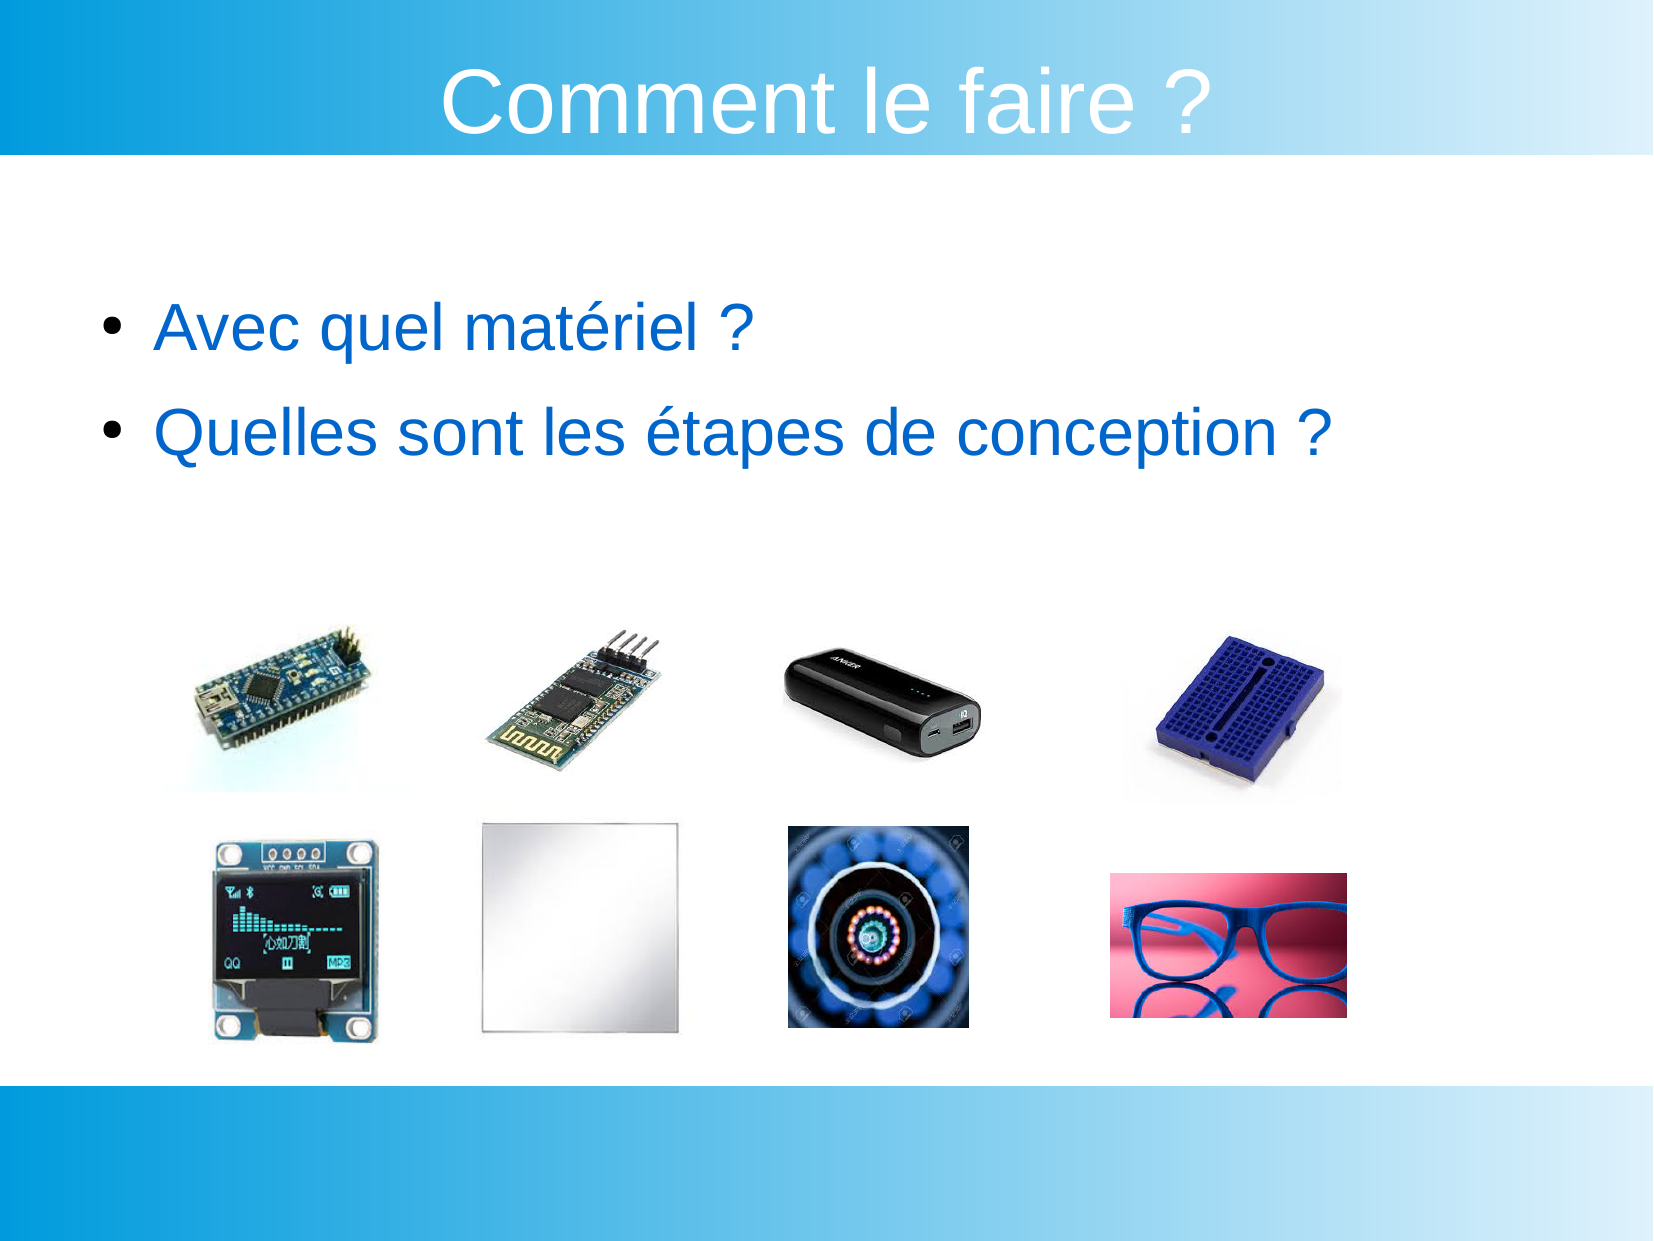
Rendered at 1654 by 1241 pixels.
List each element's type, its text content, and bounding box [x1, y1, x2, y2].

title Comment le faire ? [82, 49, 1571, 155]
picture [1122, 601, 1342, 804]
picture [448, 614, 713, 1072]
picture [1110, 873, 1347, 1018]
picture [165, 803, 408, 1064]
picture [153, 604, 410, 792]
picture [788, 826, 969, 1028]
picture [779, 590, 985, 813]
list Avec quel matériel ? Quelles sont les étapes de conception ? [82, 290, 1571, 1010]
